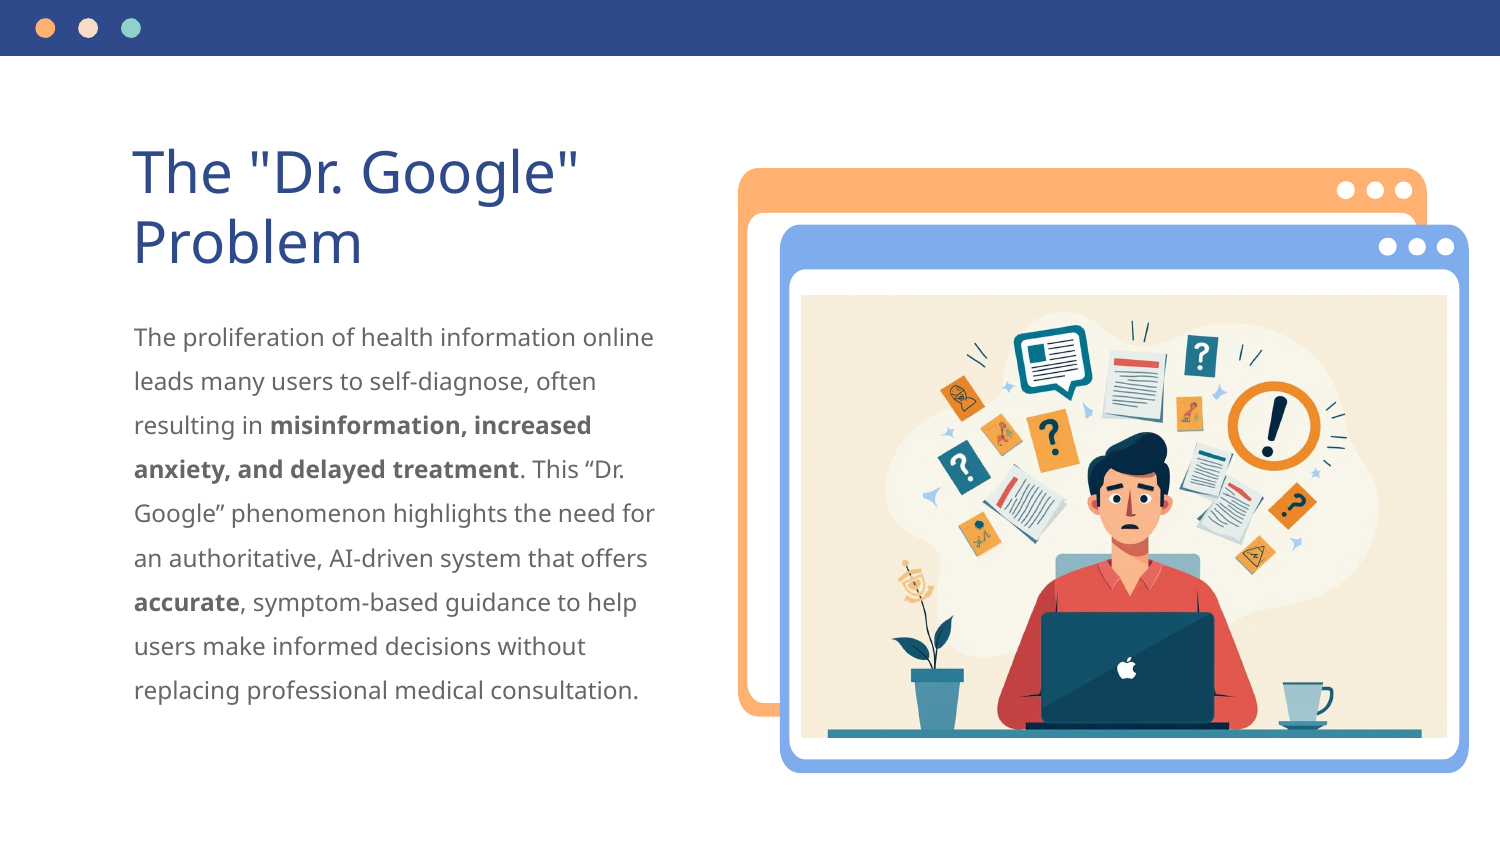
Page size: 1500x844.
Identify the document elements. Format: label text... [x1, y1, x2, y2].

picture [801, 295, 1448, 738]
text_box [737, 168, 1469, 774]
title The "Dr. Google" Problem [117, 112, 679, 291]
subtitle The proliferation of health information online leads many users to self-diagnose, often resulting in misinformation, increased anxiety, and delayed treatment. This “Dr. Google” phenomenon highlights the need for an authoritative, AI-driven system that offers accurate, symptom-based guidance to help users make informed decisions without replacing professional medical consultation. [118, 292, 674, 774]
